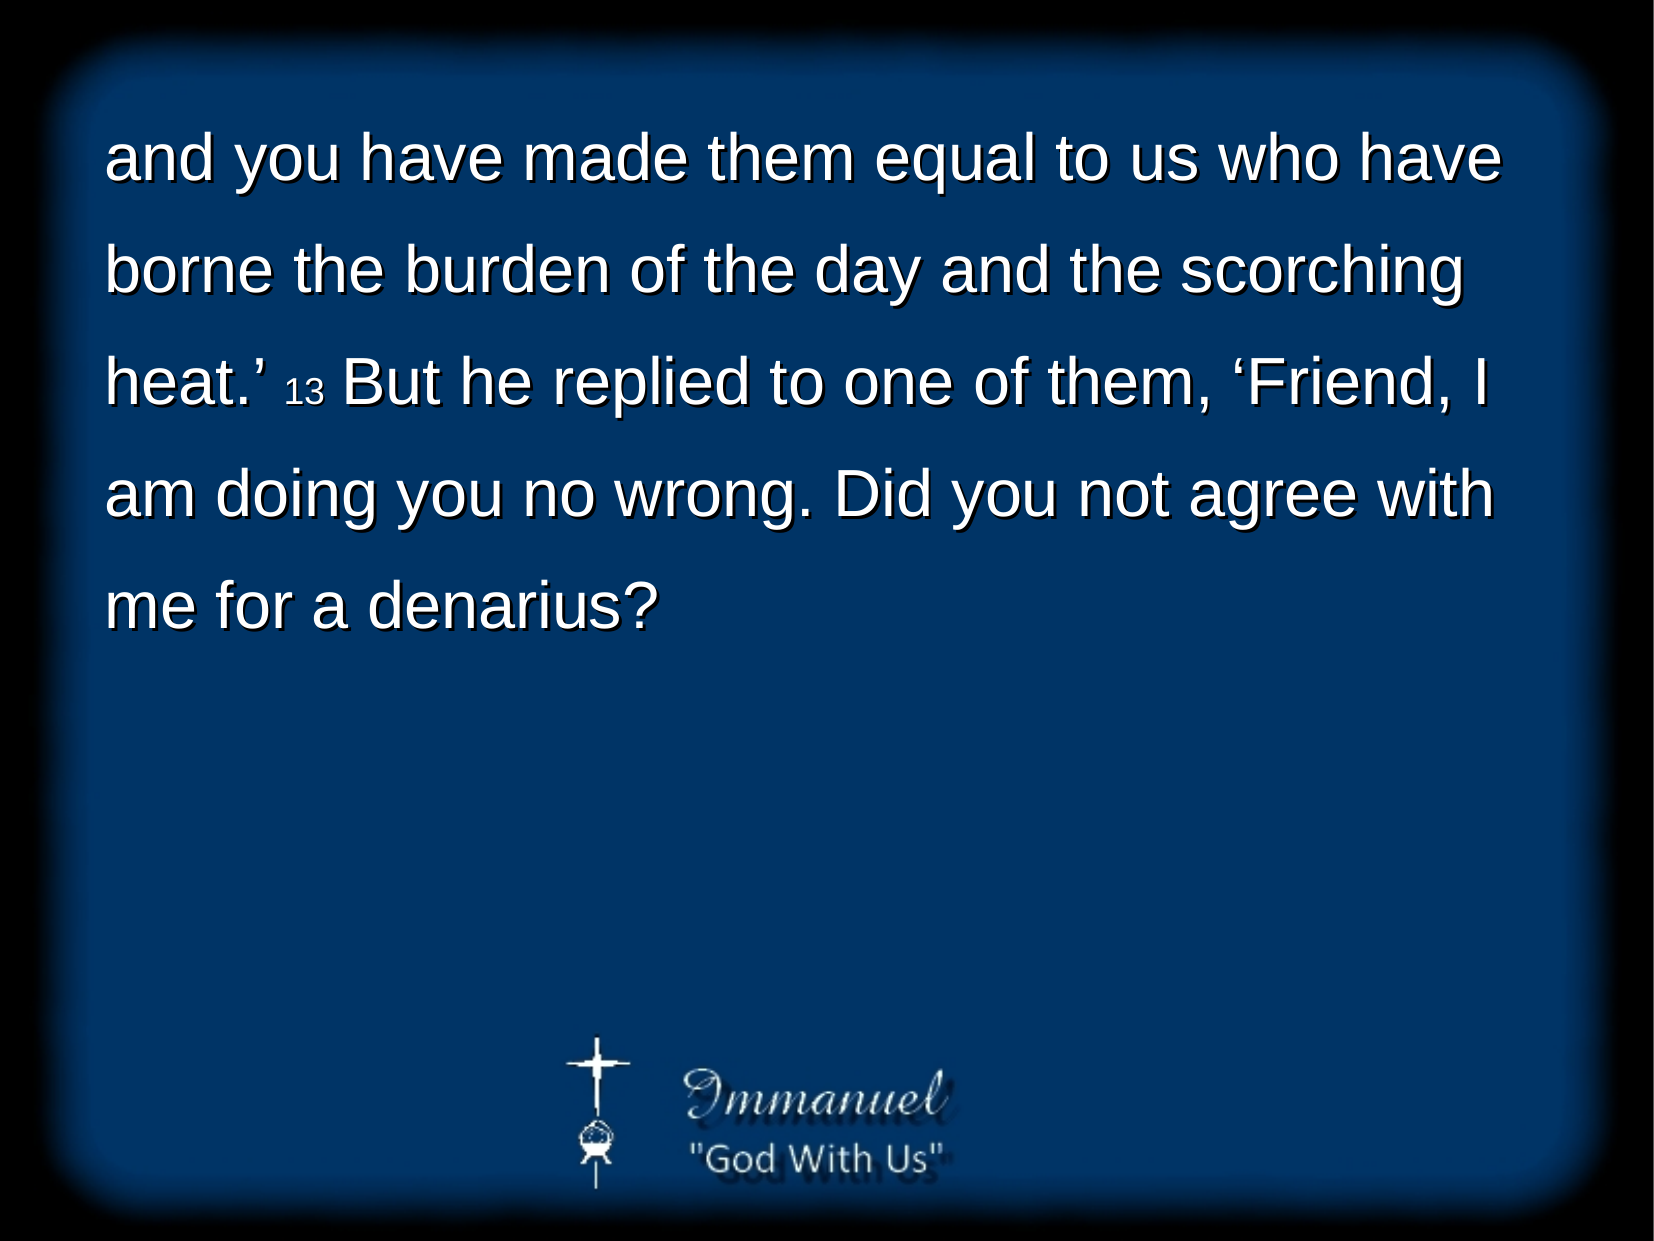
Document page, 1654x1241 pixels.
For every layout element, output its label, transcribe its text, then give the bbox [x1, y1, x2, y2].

picture [0, 0, 1654, 1241]
text_box and you have made them equal to us who have borne the burden of the day and the scorching heat.’ 13 But he replied to one of them, ‘Friend, I am doing you no wrong. Did you not agree with me for a denarius? [90, 75, 1576, 614]
